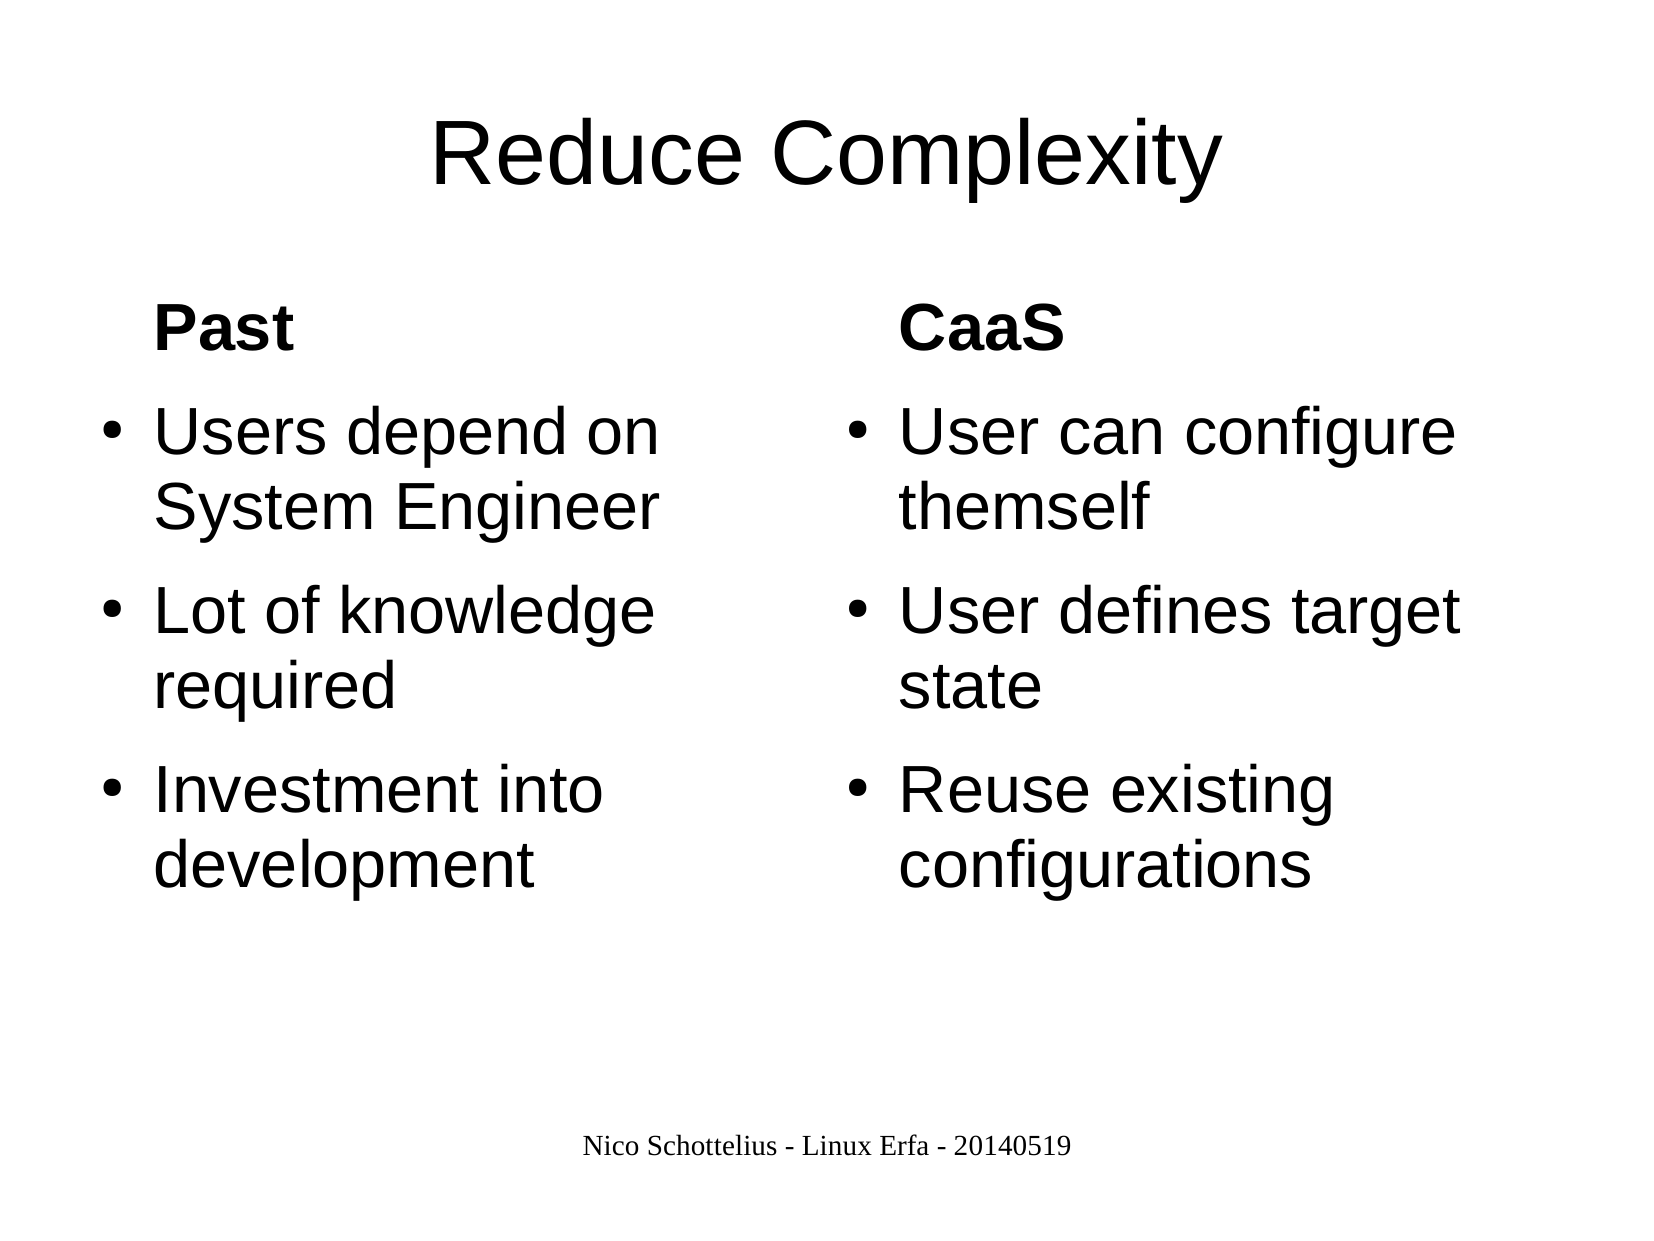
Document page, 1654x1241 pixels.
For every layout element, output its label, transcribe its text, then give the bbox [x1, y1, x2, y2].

title Reduce Complexity [82, 49, 1571, 257]
list Past Users depend on System Engineer Lot of knowledge required Investment into development [82, 290, 793, 1010]
list CaaS User can configure themself User defines target state Reuse existing configurations [828, 290, 1539, 1010]
